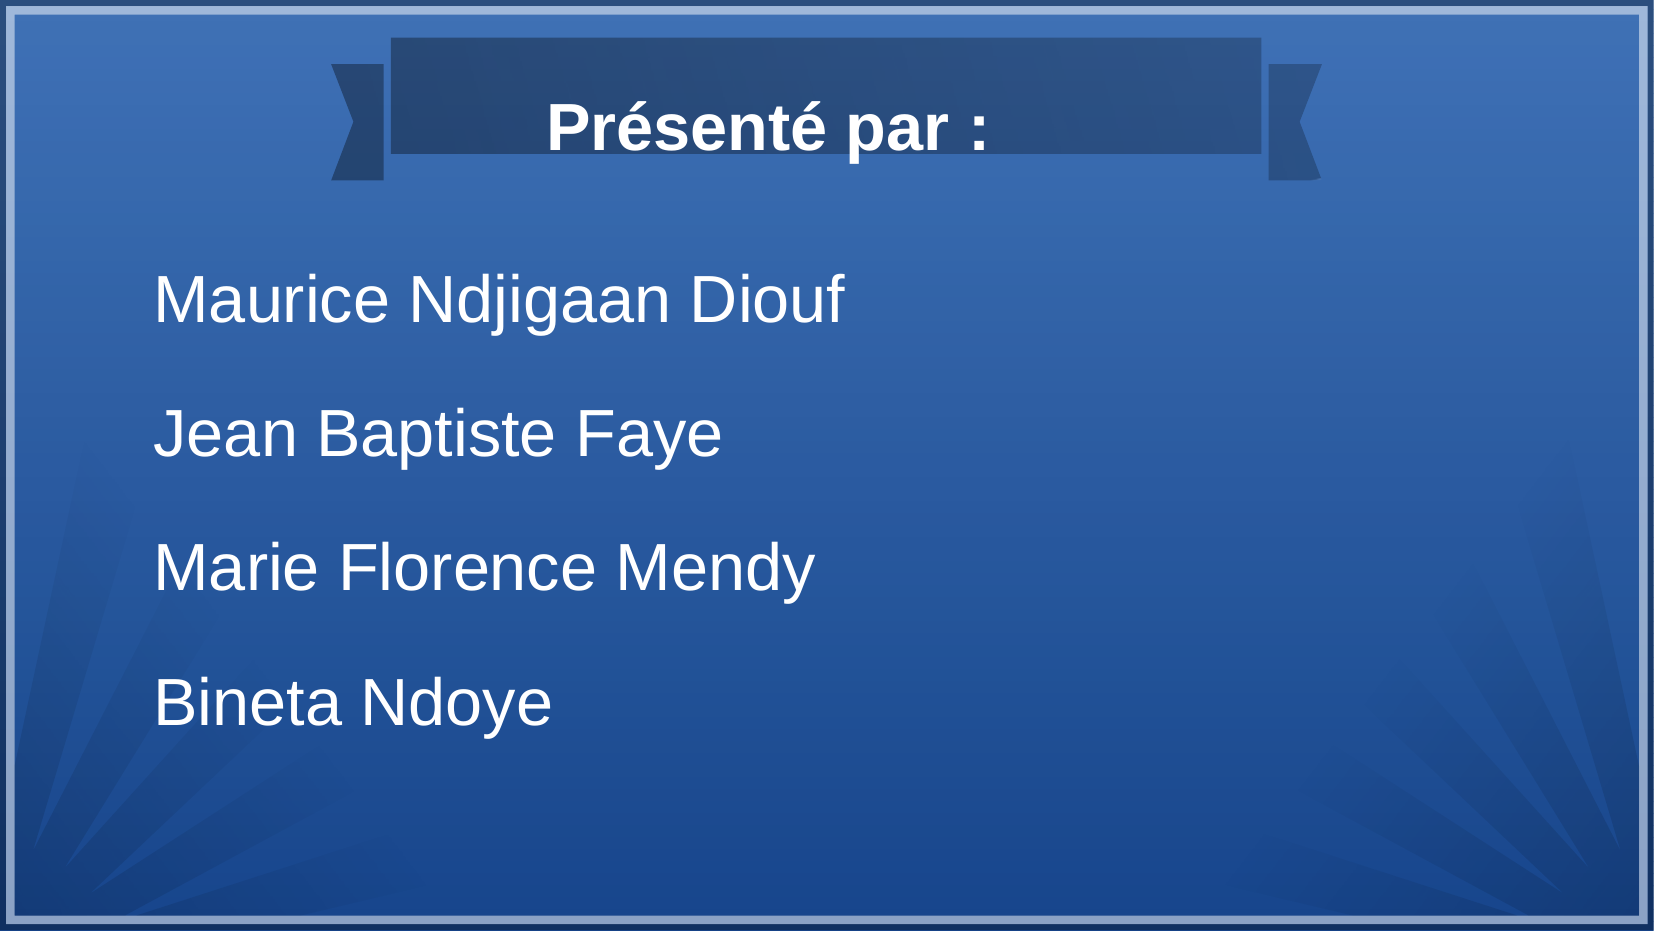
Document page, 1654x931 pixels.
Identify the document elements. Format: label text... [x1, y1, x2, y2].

text_box Présenté par : [531, 82, 1347, 173]
list Maurice Ndjigaan Diouf Jean Baptiste Faye Marie Florence Mendy Bineta Ndoye [82, 224, 1571, 848]
